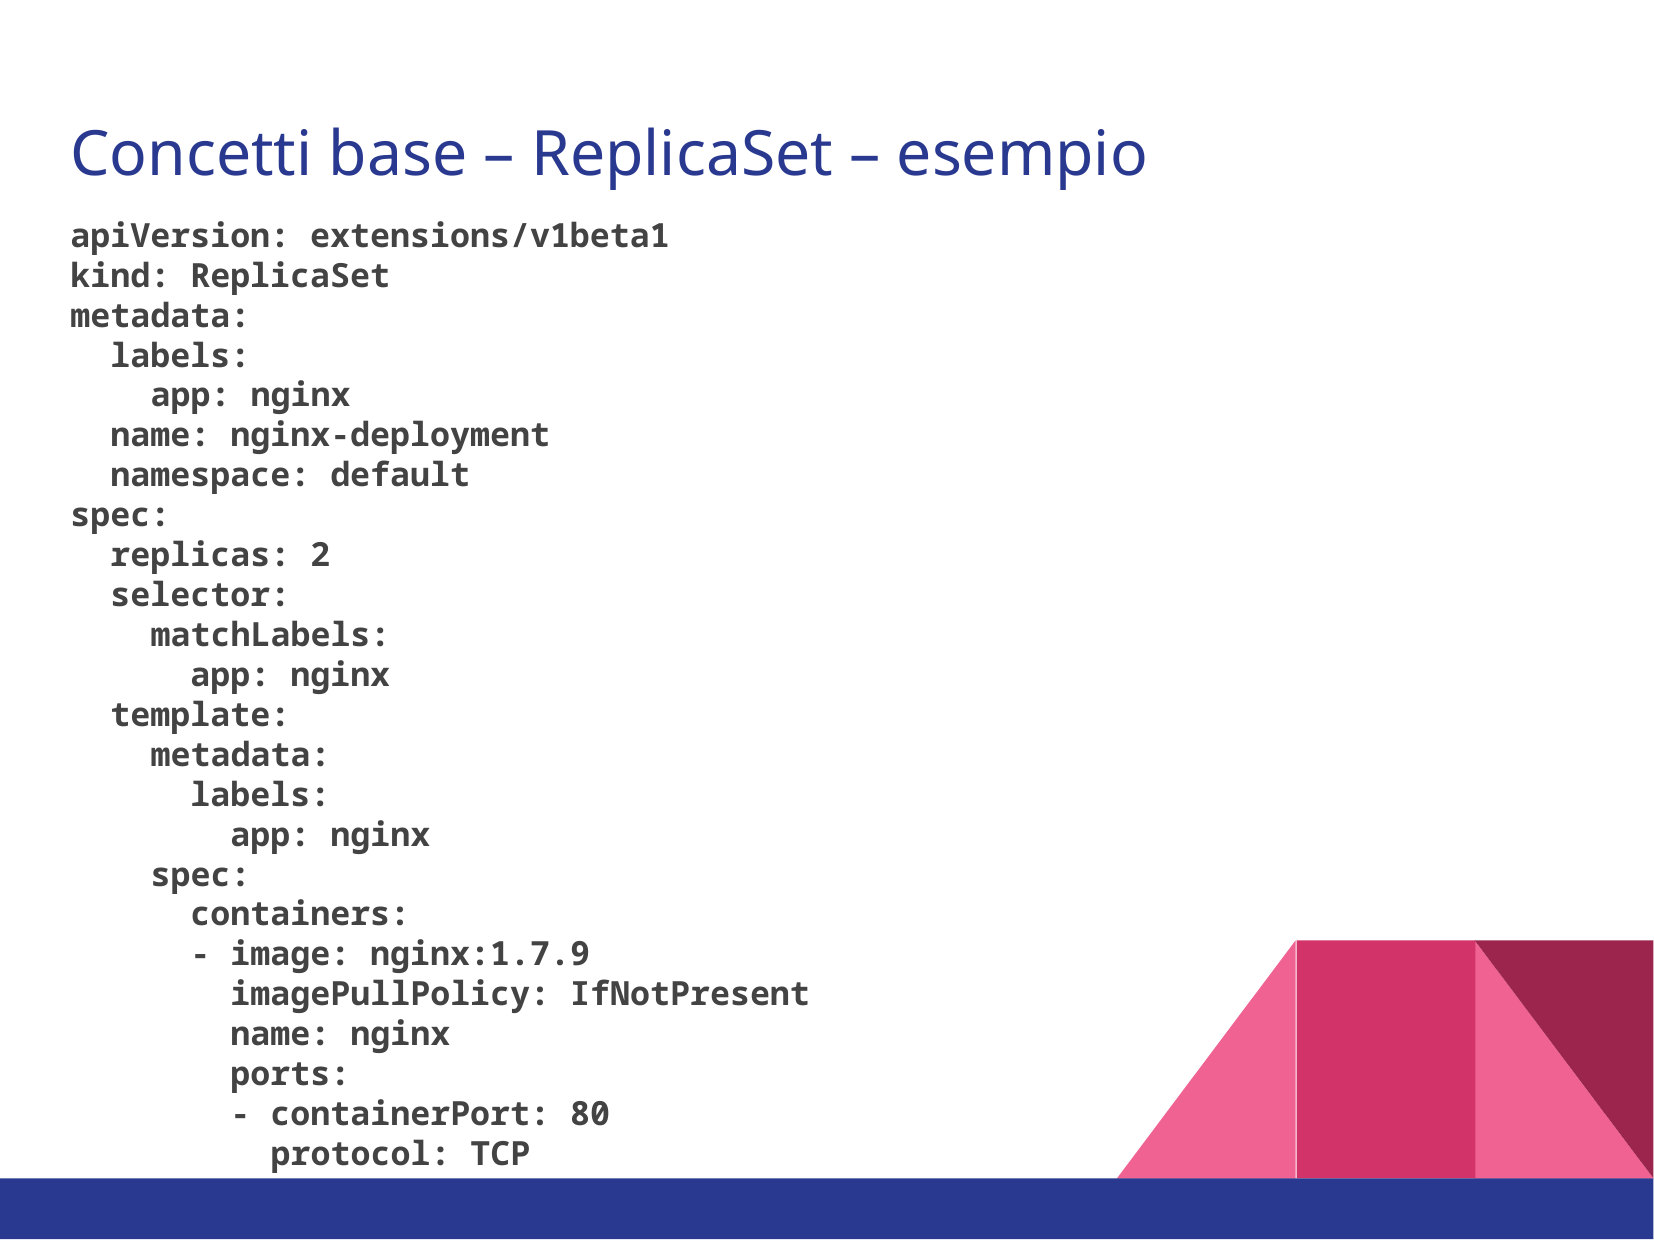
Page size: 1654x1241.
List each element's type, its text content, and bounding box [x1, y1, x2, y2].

title Concetti base – ReplicaSet – esempio [55, 98, 1597, 198]
list apiVersion: extensions/v1beta1 kind: ReplicaSet metadata: labels: app: nginx name: nginx-deployment namespace: default spec: replicas: 2 selector: matchLabels: app: nginx template: metadata: labels: app: nginx spec: containers: - image: nginx:1.7.9 imagePullPolicy: IfNotPresent name: nginx ports: - containerPort: 80 protocol: TCP [55, 198, 1597, 1004]
